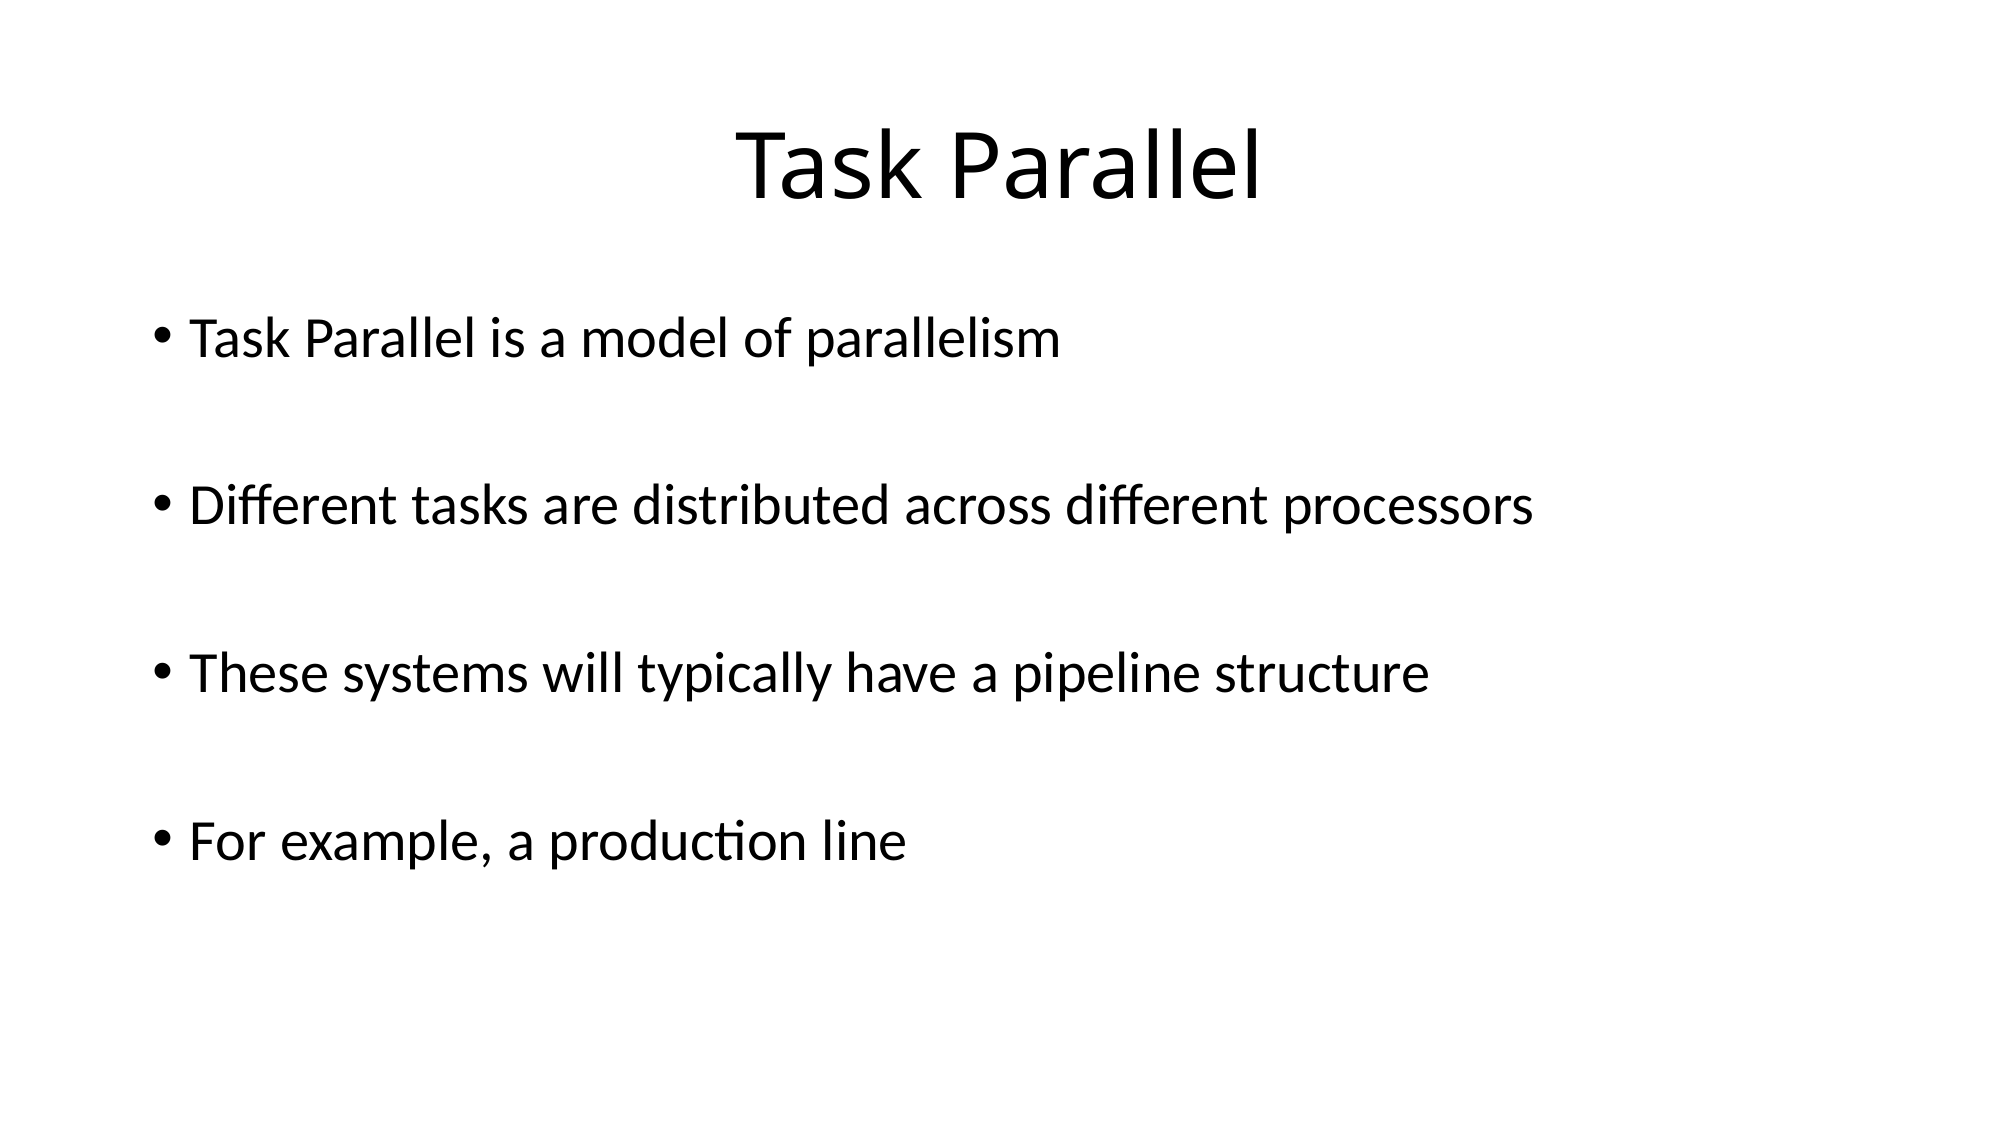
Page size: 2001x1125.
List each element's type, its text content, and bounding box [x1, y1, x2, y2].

title Task Parallel [137, 59, 1863, 278]
list Task Parallel is a model of parallelism Different tasks are distributed across different processors These systems will typically have a pipeline structure For example, a production line [137, 299, 1863, 1014]
